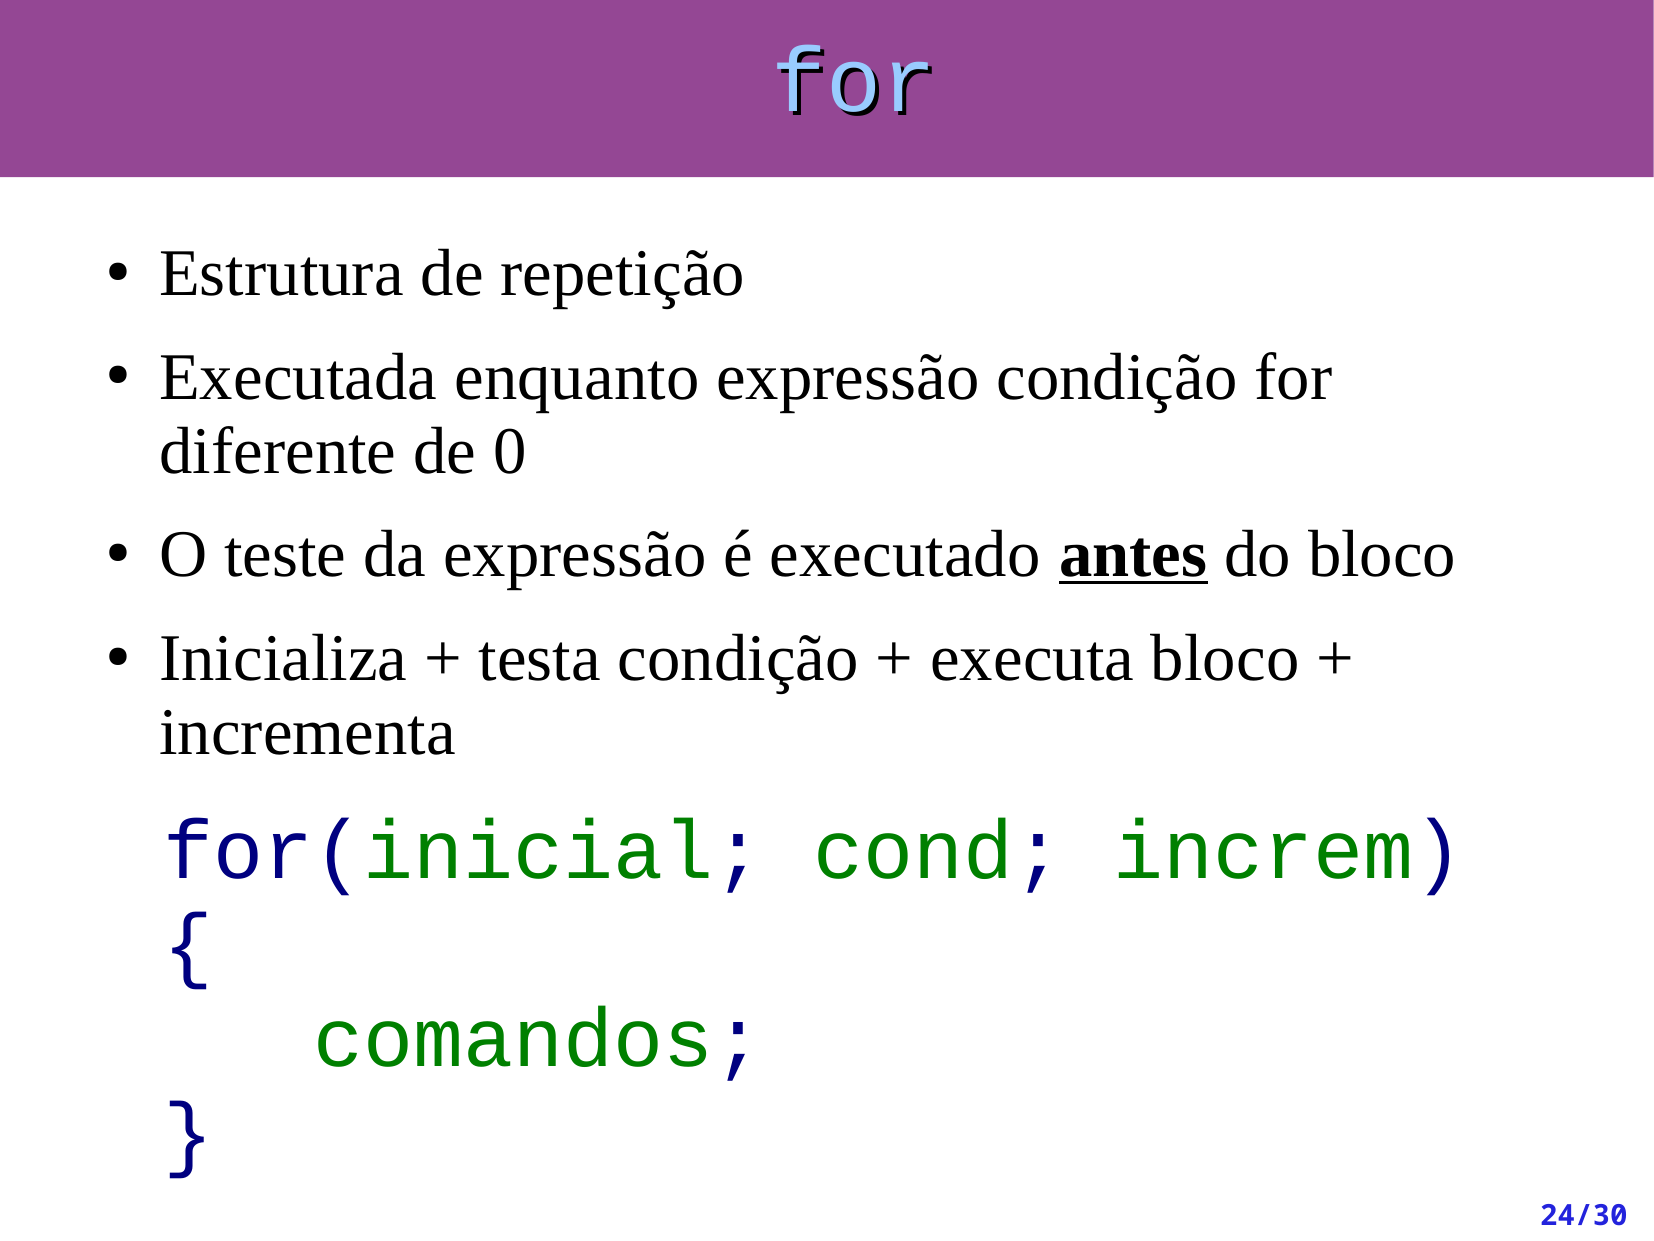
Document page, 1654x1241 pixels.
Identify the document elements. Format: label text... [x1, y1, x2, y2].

title for [82, 0, 1571, 176]
list Estrutura de repetição Executada enquanto expressão condição for diferente de 0 O teste da expressão é executado antes do bloco Inicializa + testa condição + executa bloco + incrementa [88, 236, 1577, 1055]
text_box for(inicial; cond; increm) { comandos; } [132, 797, 1521, 1199]
